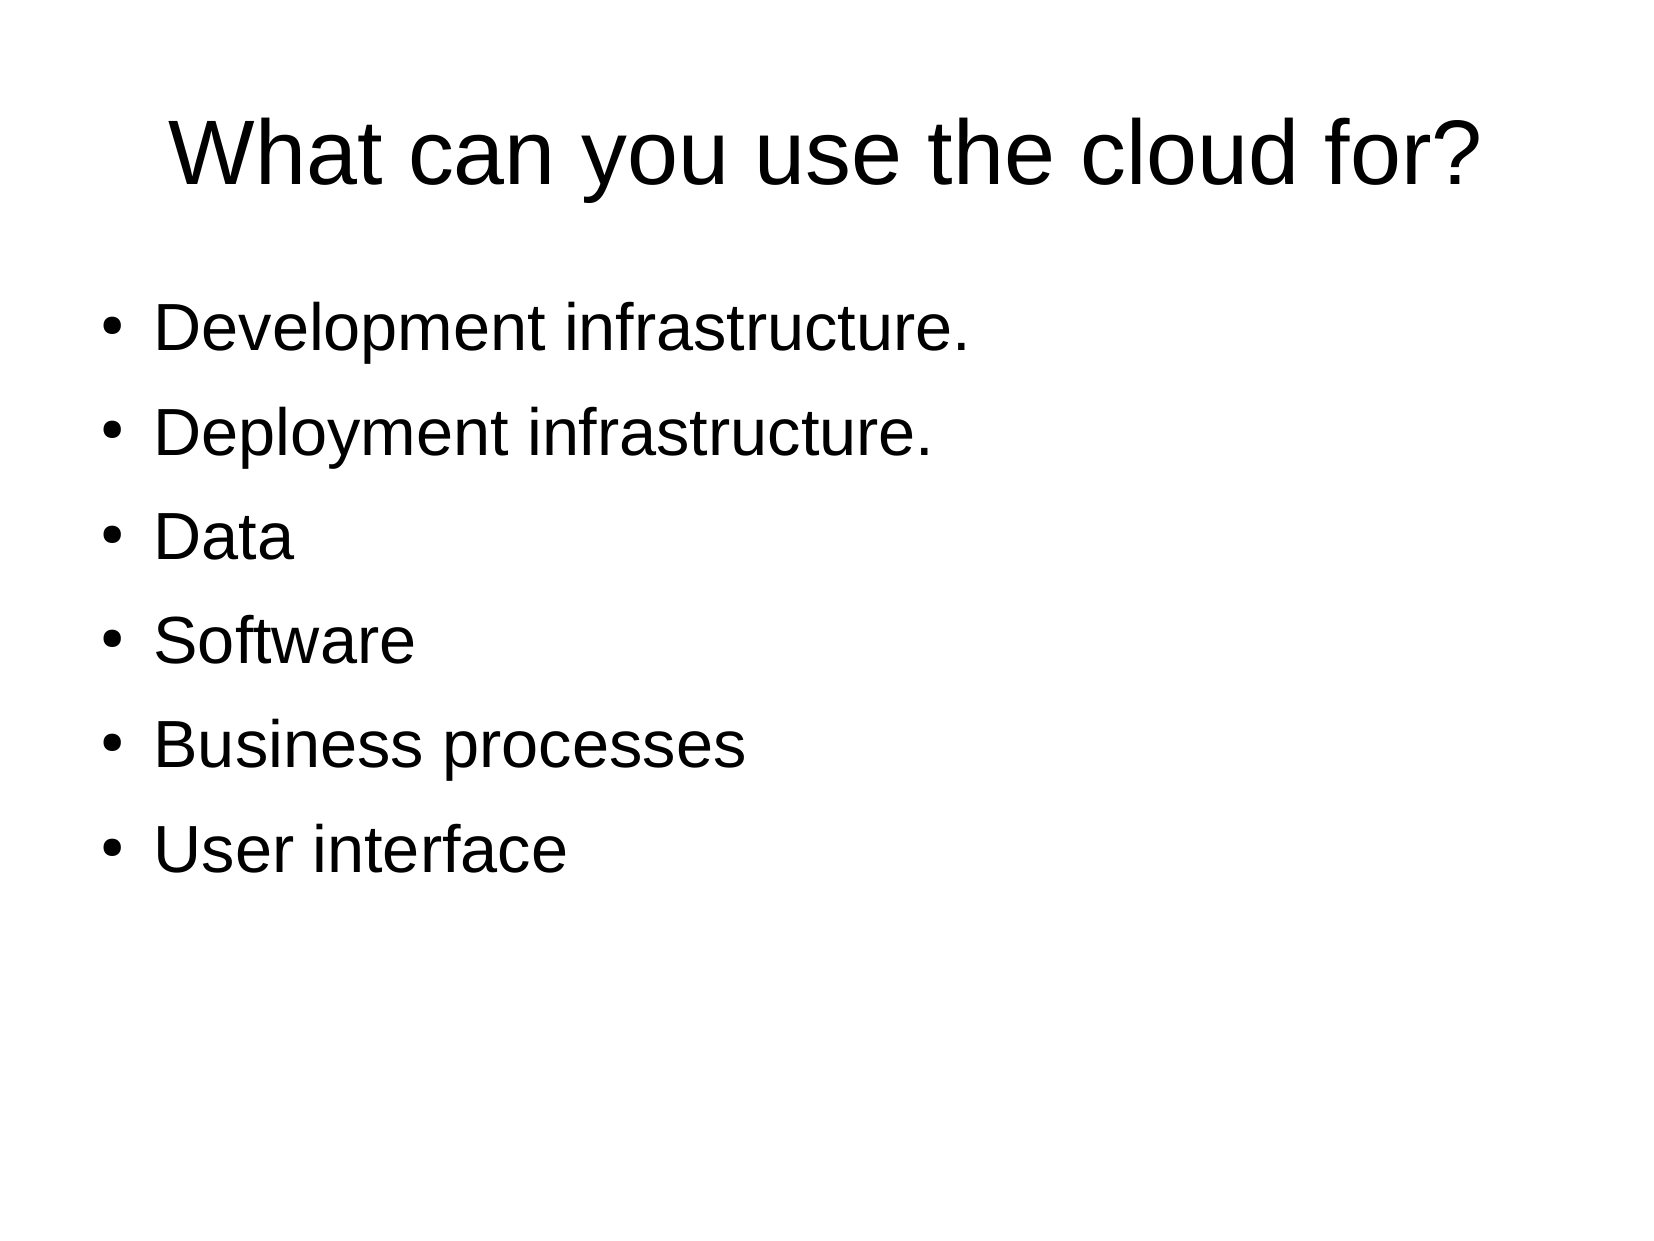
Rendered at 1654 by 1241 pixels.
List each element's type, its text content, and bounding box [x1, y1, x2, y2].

list Development infrastructure. Deployment infrastructure. Data Software Business processes User interface [82, 290, 1538, 1010]
title What can you use the cloud for? [82, 49, 1571, 257]
